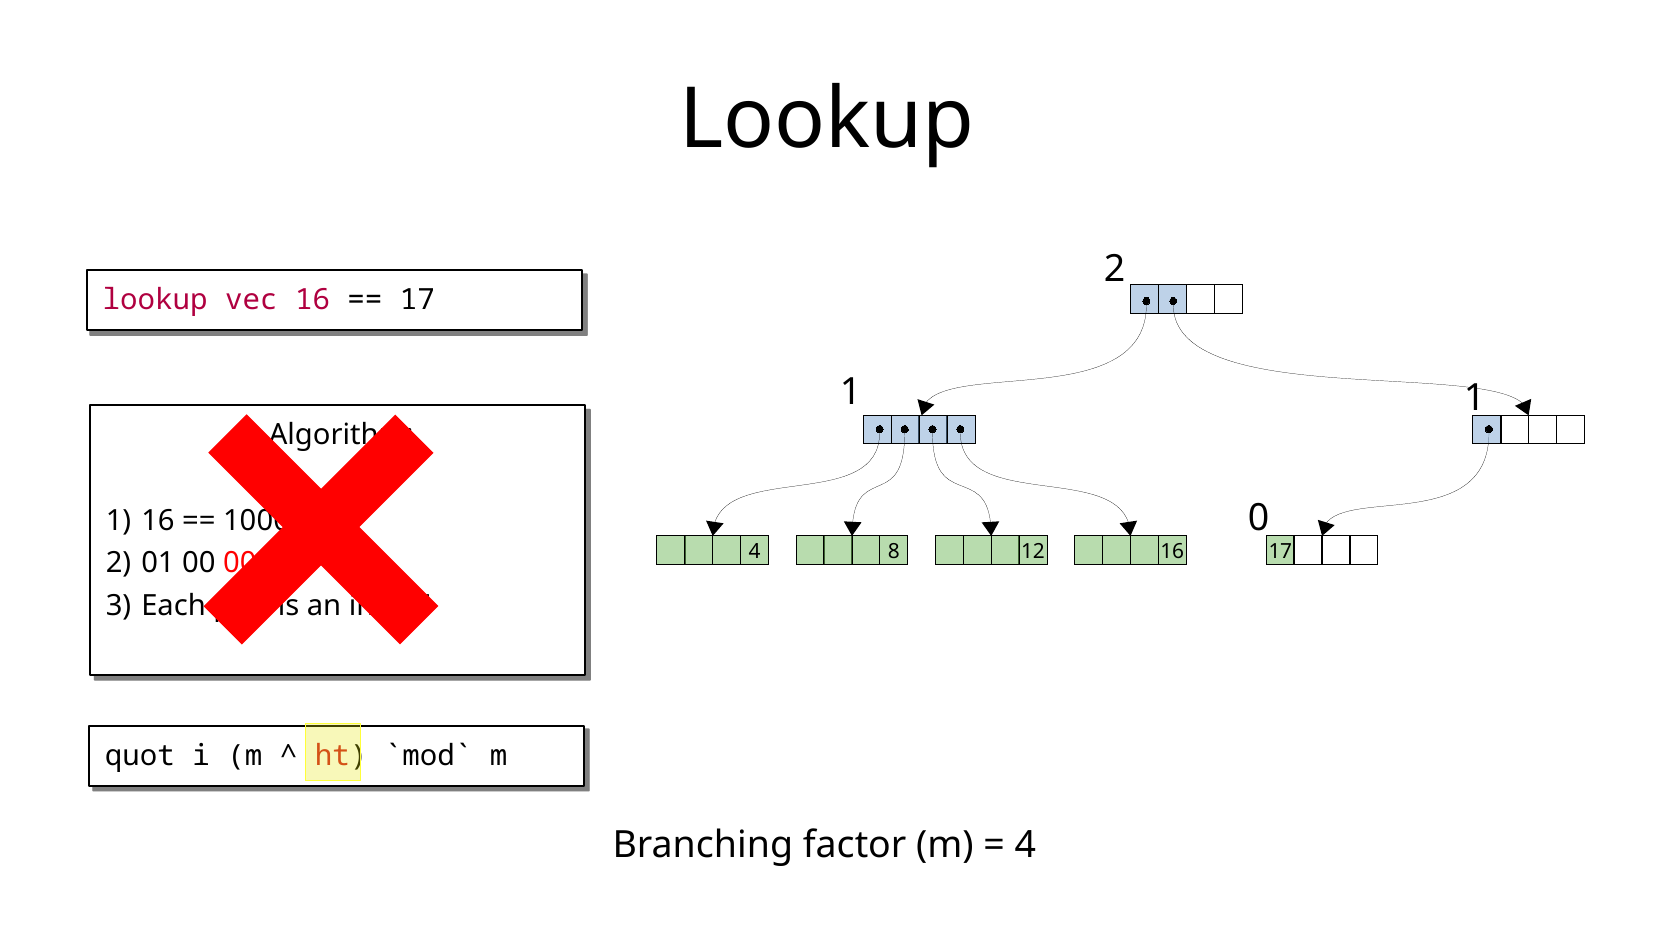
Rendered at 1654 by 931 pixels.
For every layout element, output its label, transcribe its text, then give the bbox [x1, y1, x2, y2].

text_box [203, 414, 439, 645]
text_box [1472, 415, 1500, 444]
text_box 16 [1159, 535, 1187, 565]
text_box [656, 535, 741, 565]
text_box quot i (m ^ ht) `mod` m [88, 725, 584, 786]
text_box 4 [741, 535, 769, 565]
text_box 8 [880, 535, 908, 565]
text_box 1 [1449, 362, 1495, 422]
text_box 17 [1266, 535, 1293, 565]
text_box [863, 415, 976, 444]
text_box [796, 535, 880, 565]
text_box [305, 723, 361, 781]
text_box 12 [1020, 535, 1048, 565]
text_box [935, 535, 1020, 565]
text_box [1130, 284, 1187, 314]
text_box 1 [825, 356, 871, 416]
title Lookup [82, 37, 1571, 193]
text_box [1074, 535, 1159, 565]
text_box Branching factor (m) = 4 [597, 810, 1057, 886]
text_box 0 [1233, 483, 1279, 542]
text_box Algorithm: 16 == 10000 01 00 00 Each part is an index! [90, 405, 586, 663]
text_box lookup vec 16 == 17 [86, 270, 582, 331]
text_box 2 [1089, 234, 1135, 293]
